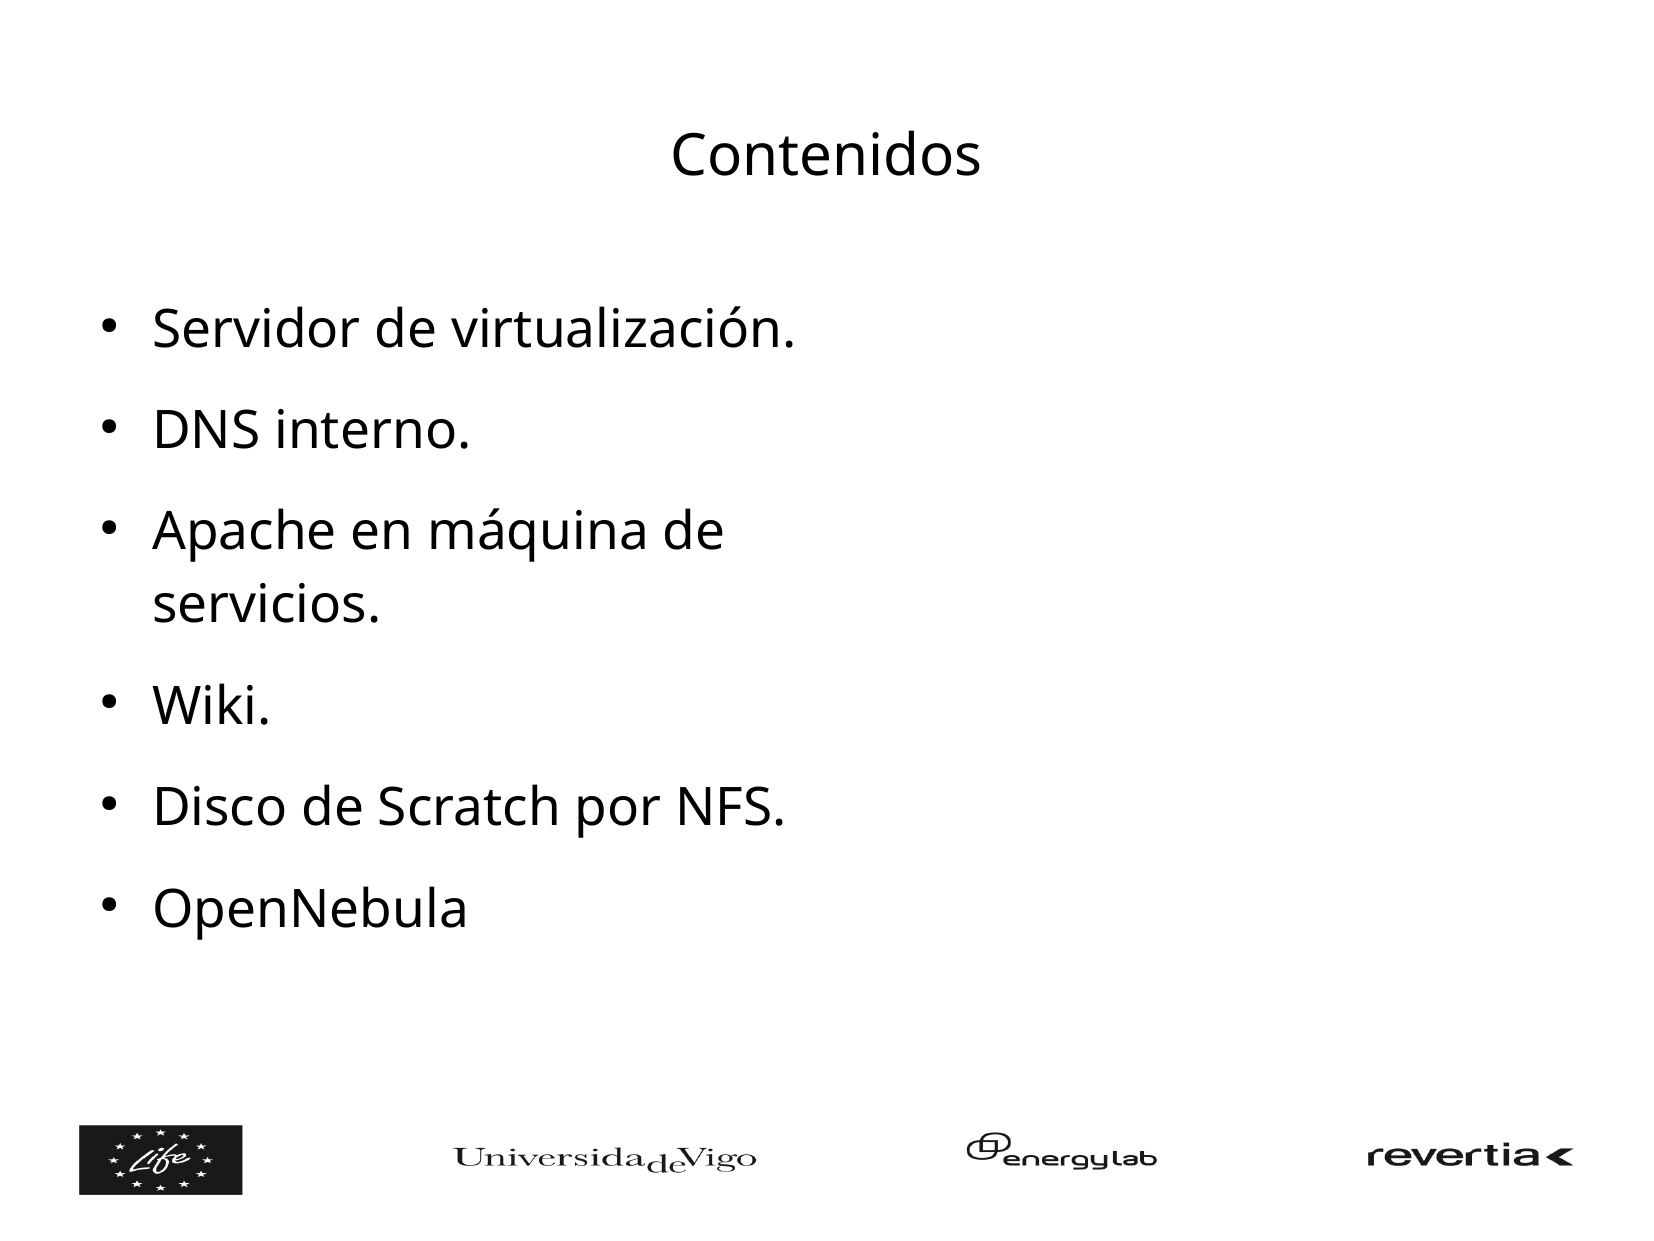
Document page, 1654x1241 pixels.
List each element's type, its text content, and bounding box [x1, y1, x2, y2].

picture [0, 1009, 1654, 1241]
list Servidor de virtualización. DNS interno. Apache en máquina de servicios. Wiki. Disco de Scratch por NFS. OpenNebula [82, 290, 809, 1010]
title Contenidos [82, 49, 1571, 257]
